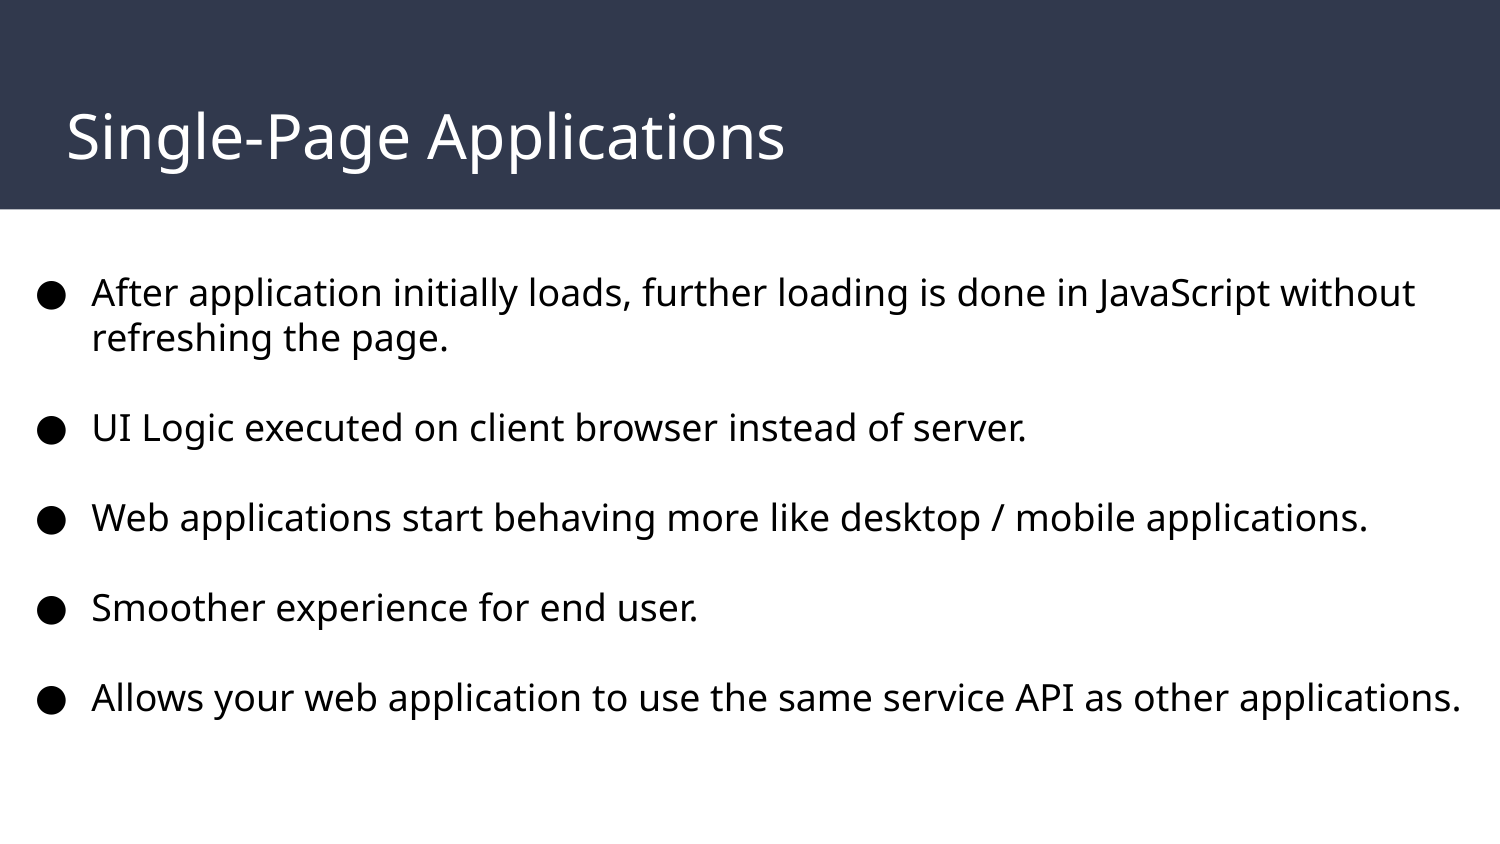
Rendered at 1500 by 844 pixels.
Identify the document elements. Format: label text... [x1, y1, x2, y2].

title Single-Page Applications [51, 82, 1449, 185]
text_box After application initially loads, further loading is done in JavaScript without refreshing the page. UI Logic executed on client browser instead of server. Web applications start behaving more like desktop / mobile applications. Smoother experience for end user. Allows your web application to use the same service API as other applications. [1, 218, 1491, 810]
